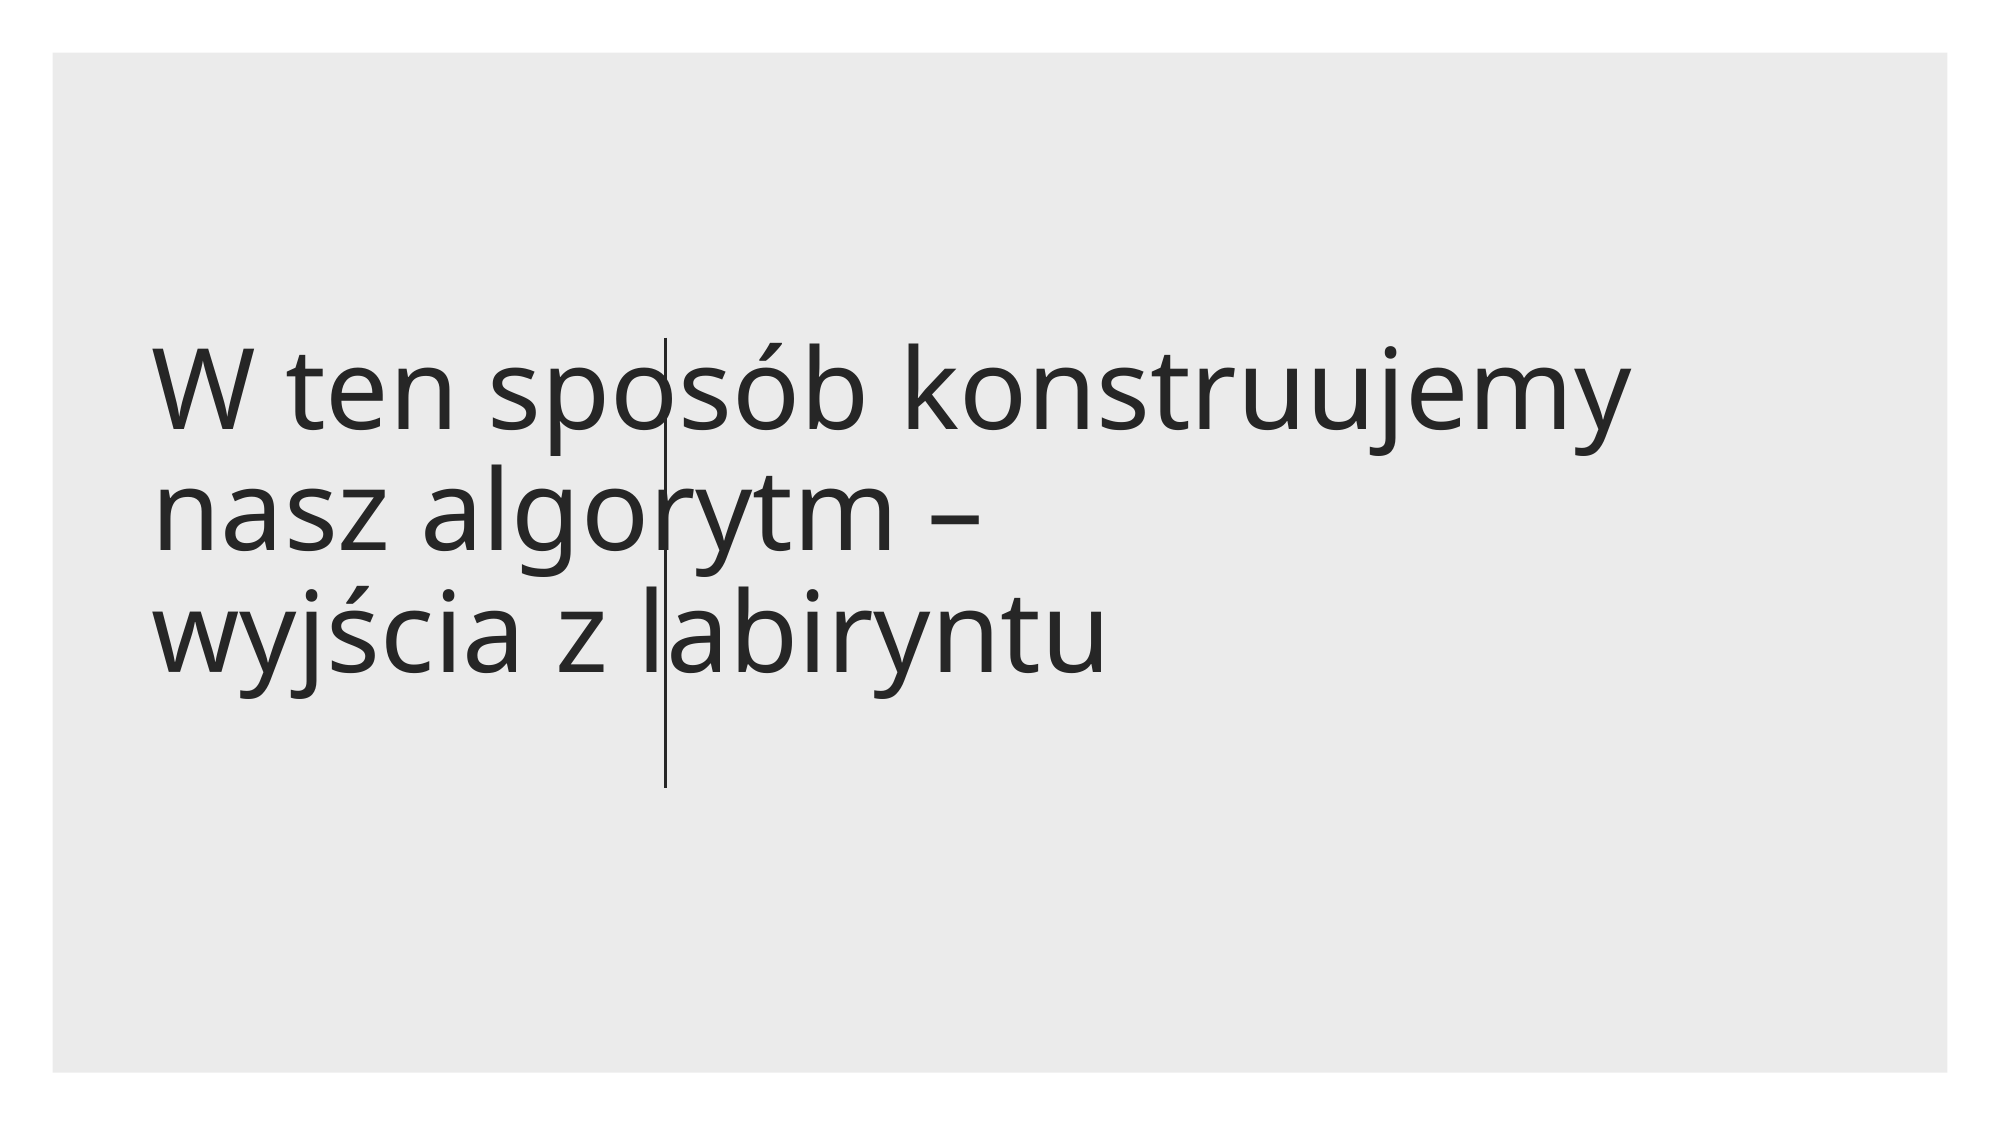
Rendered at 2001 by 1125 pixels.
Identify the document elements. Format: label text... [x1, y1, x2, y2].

text_box [0, 0, 2000, 1125]
title W ten sposób konstruujemy nasz algorytm – wyjścia z labiryntu [718, 158, 1829, 967]
